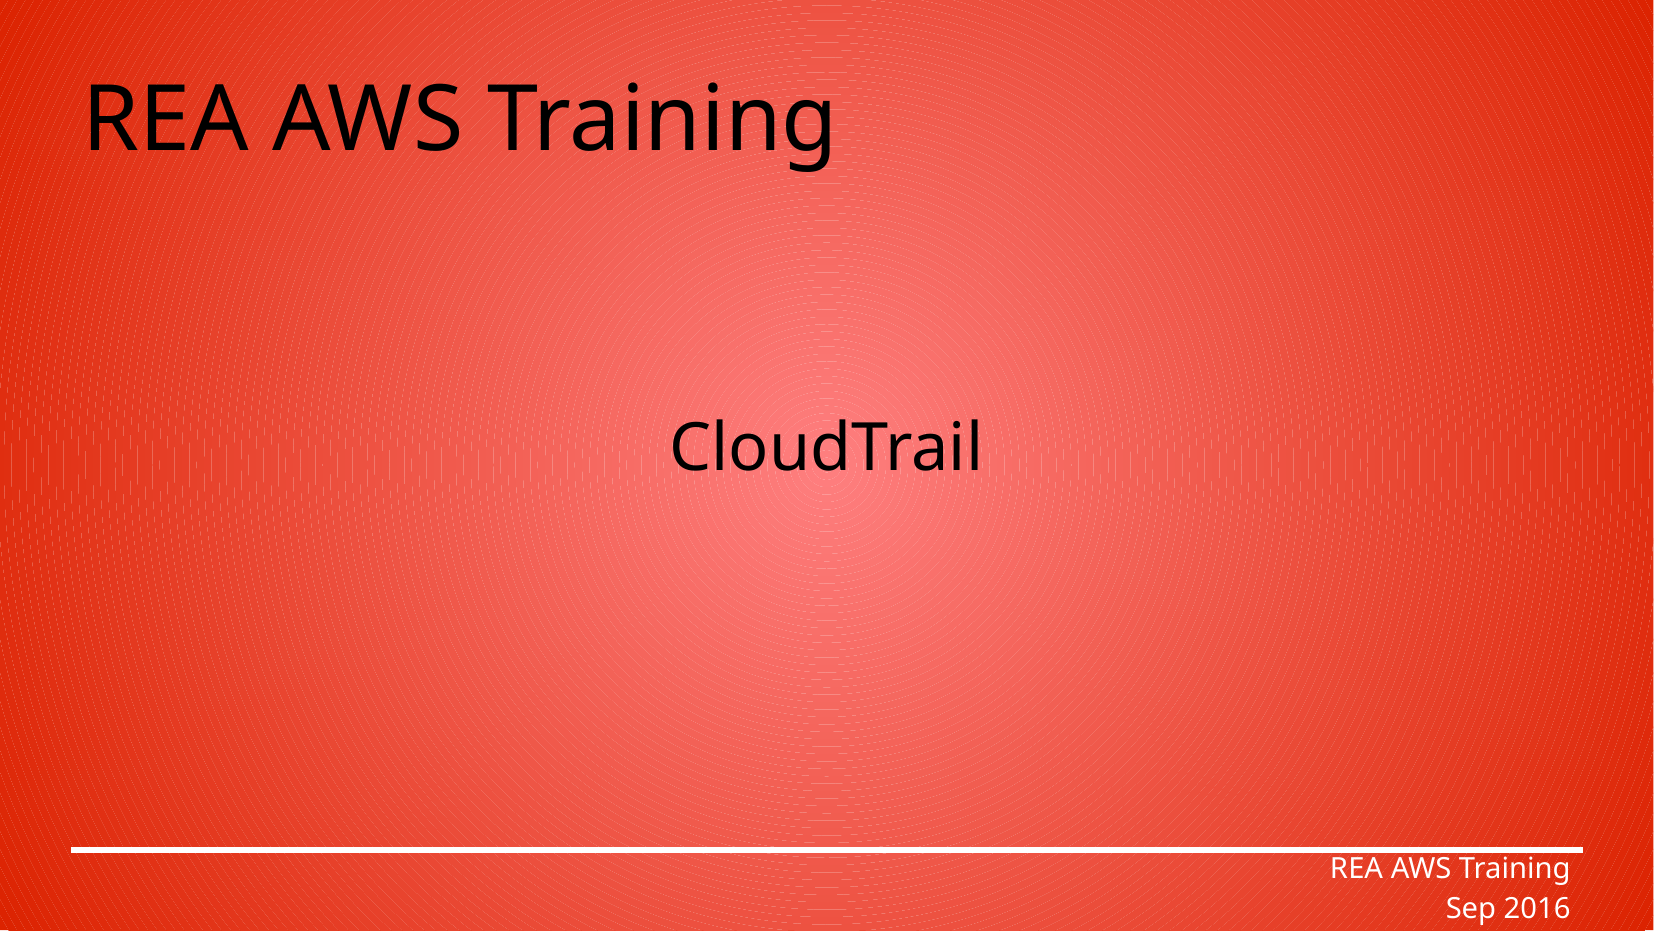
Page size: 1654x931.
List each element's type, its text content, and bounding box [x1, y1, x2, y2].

list CloudTrail [82, 217, 1571, 757]
title REA AWS Training [82, 37, 1571, 193]
